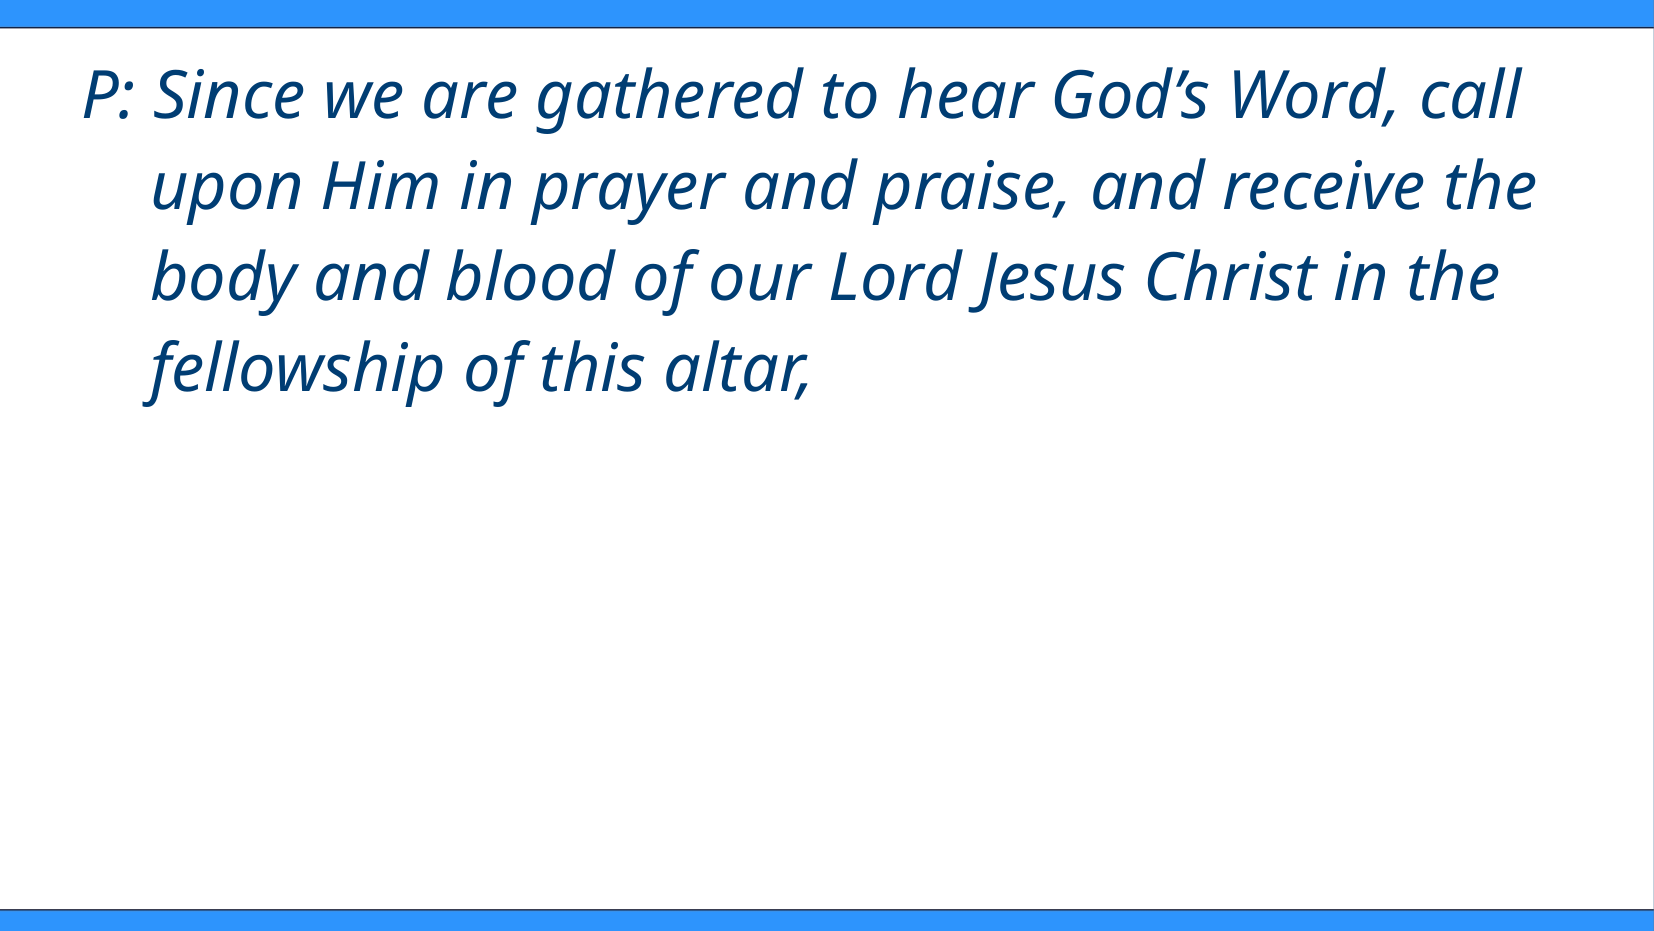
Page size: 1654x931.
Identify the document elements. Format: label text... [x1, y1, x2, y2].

picture [0, 0, 1654, 931]
text_box P: Since we are gathered to hear God’s Word, call upon Him in prayer and praise, and receive the body and blood of our Lord Jesus Christ in the fellowship of this altar, [66, 40, 1582, 466]
